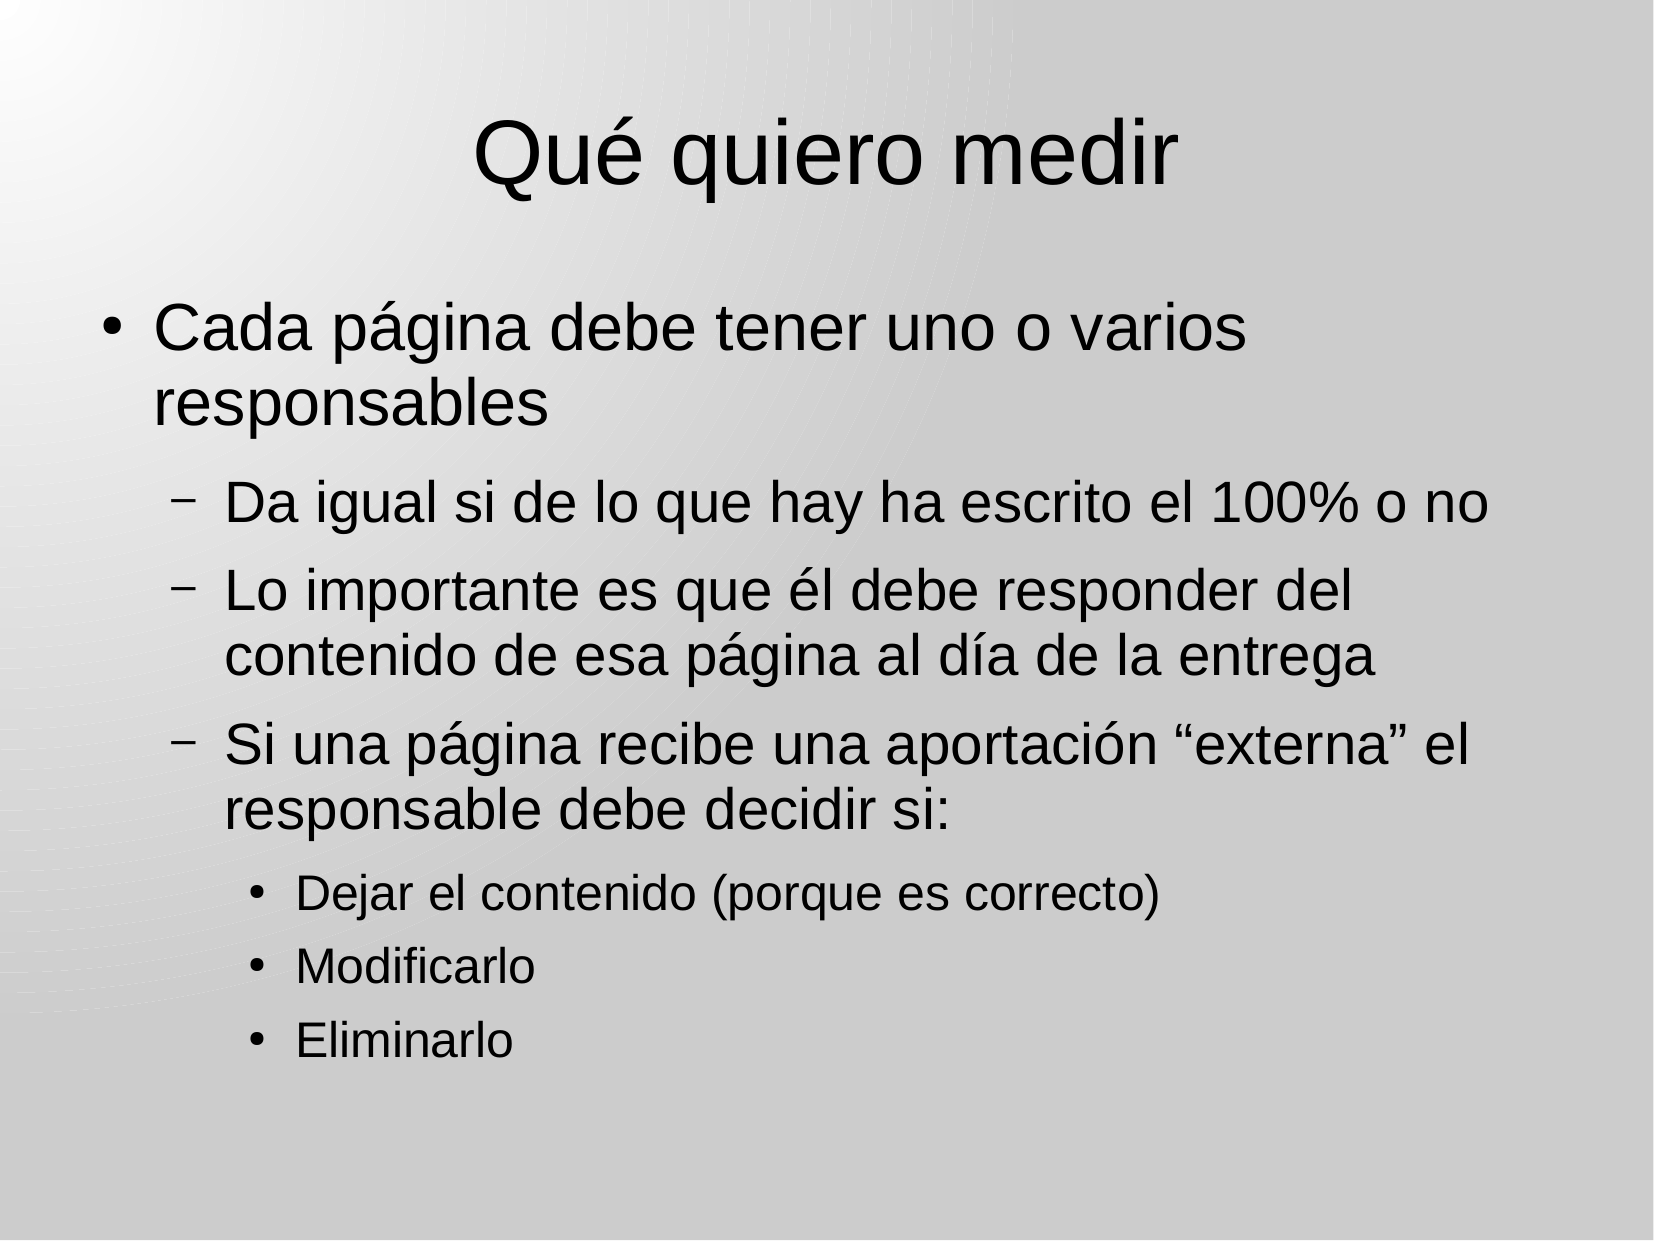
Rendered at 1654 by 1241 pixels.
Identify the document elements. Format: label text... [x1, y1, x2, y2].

list Cada página debe tener uno o varios responsables Da igual si de lo que hay ha escrito el 100% o no Lo importante es que él debe responder del contenido de esa página al día de la entrega Si una página recibe una aportación “externa” el responsable debe decidir si: Dejar el contenido (porque es correcto) Modificarlo Eliminarlo [82, 290, 1538, 1109]
title Qué quiero medir [82, 49, 1571, 257]
